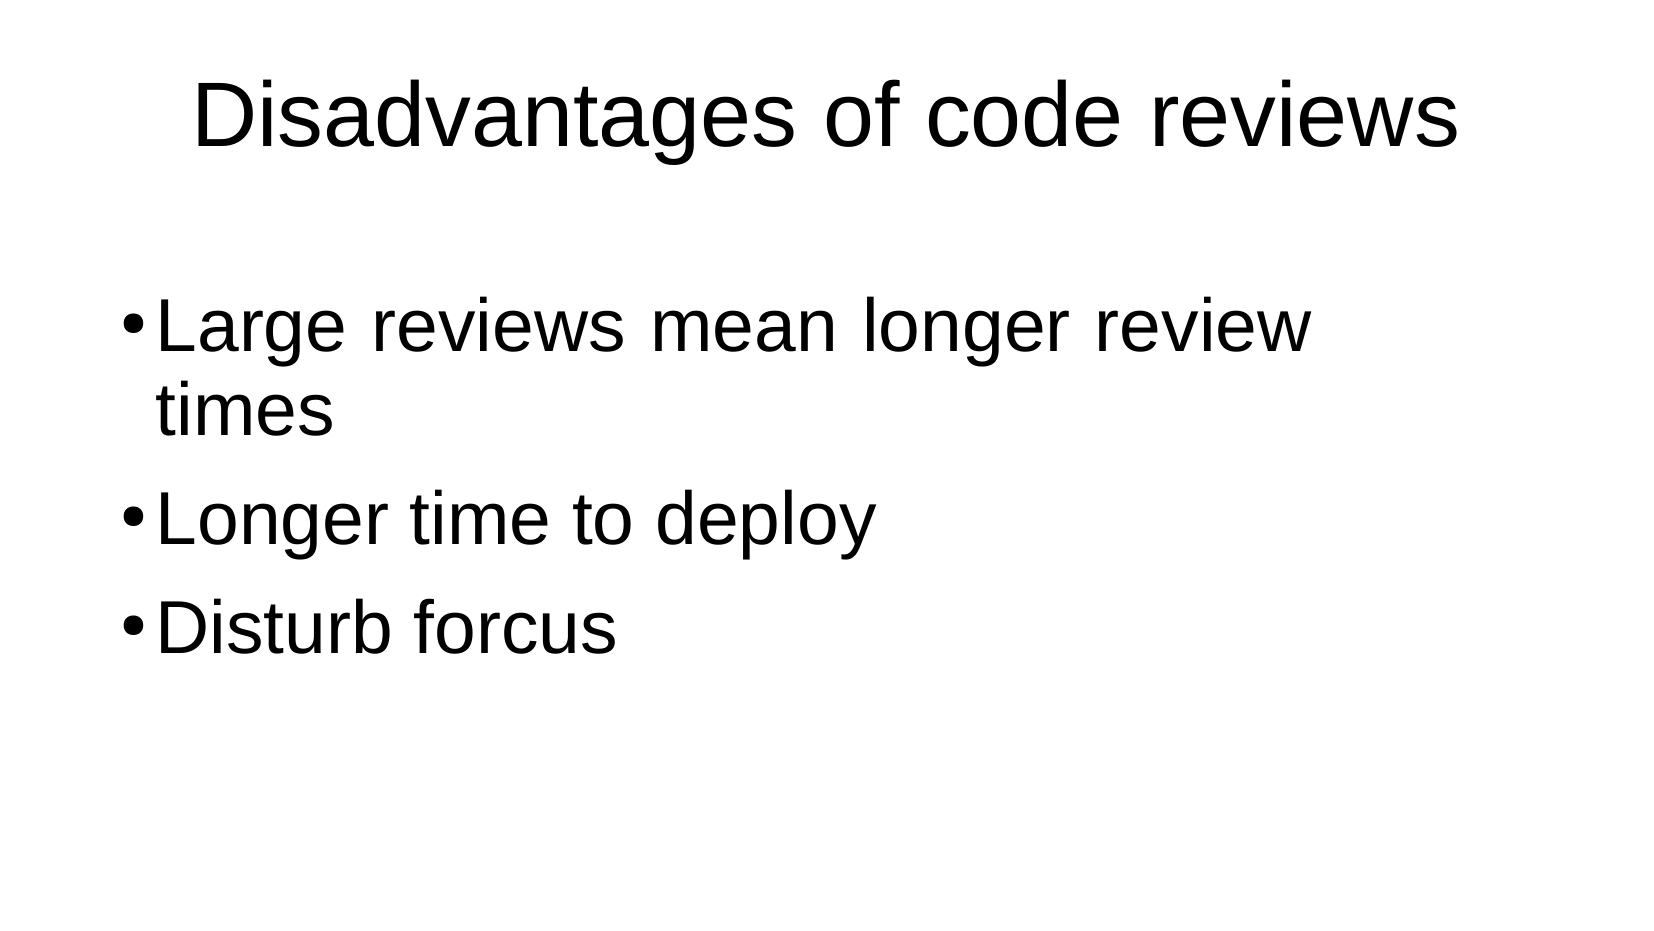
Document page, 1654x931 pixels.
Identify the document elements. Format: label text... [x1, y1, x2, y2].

title Disadvantages of code reviews [82, 37, 1571, 193]
subtitle Large reviews mean longer review times Longer time to deploy Disturb forcus [120, 165, 1313, 788]
